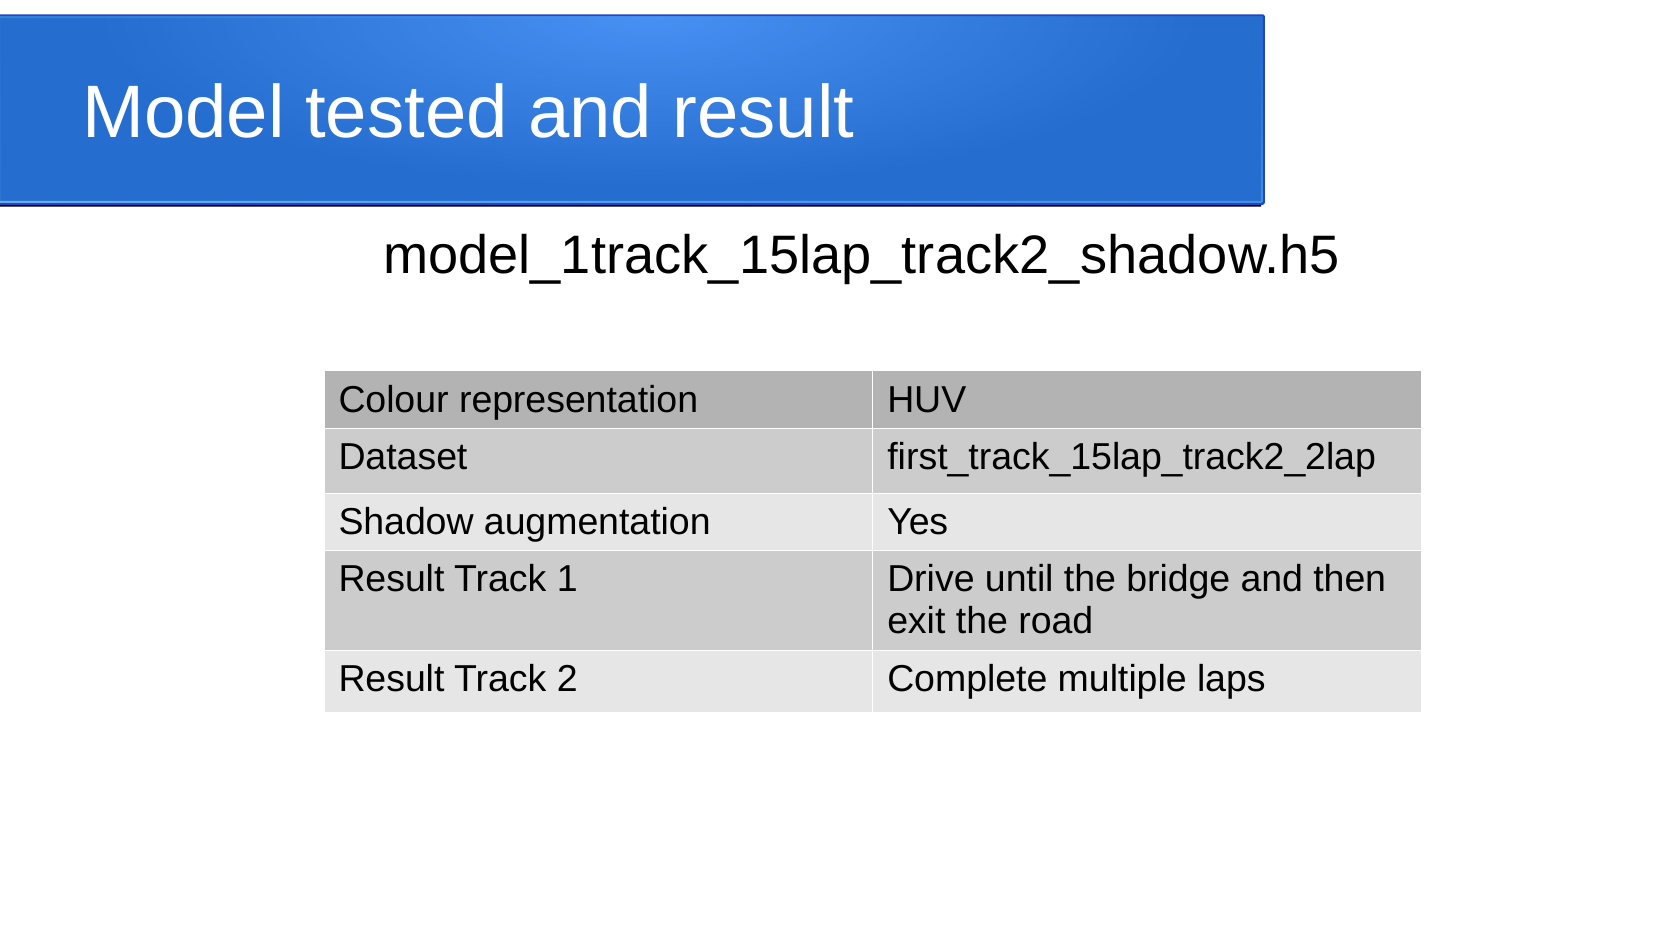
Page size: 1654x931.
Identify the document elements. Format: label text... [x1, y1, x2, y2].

table_cell first_track_15lap_track2_2lap [873, 429, 1421, 493]
list model_1track_15lap_track2_shadow.h5 [82, 224, 1571, 301]
title Model tested and result [82, 35, 1235, 189]
table_header HUV [873, 371, 1421, 428]
table_header Colour representation [325, 371, 872, 428]
table_cell Result Track 2 [325, 651, 872, 712]
table_cell Shadow augmentation [325, 494, 872, 550]
table_cell Yes [873, 494, 1421, 550]
table_cell Complete multiple laps [873, 651, 1421, 712]
table_cell Drive until the bridge and then exit the road [873, 551, 1421, 650]
table_cell Result Track 1 [325, 551, 872, 650]
table_cell Dataset [325, 429, 872, 493]
